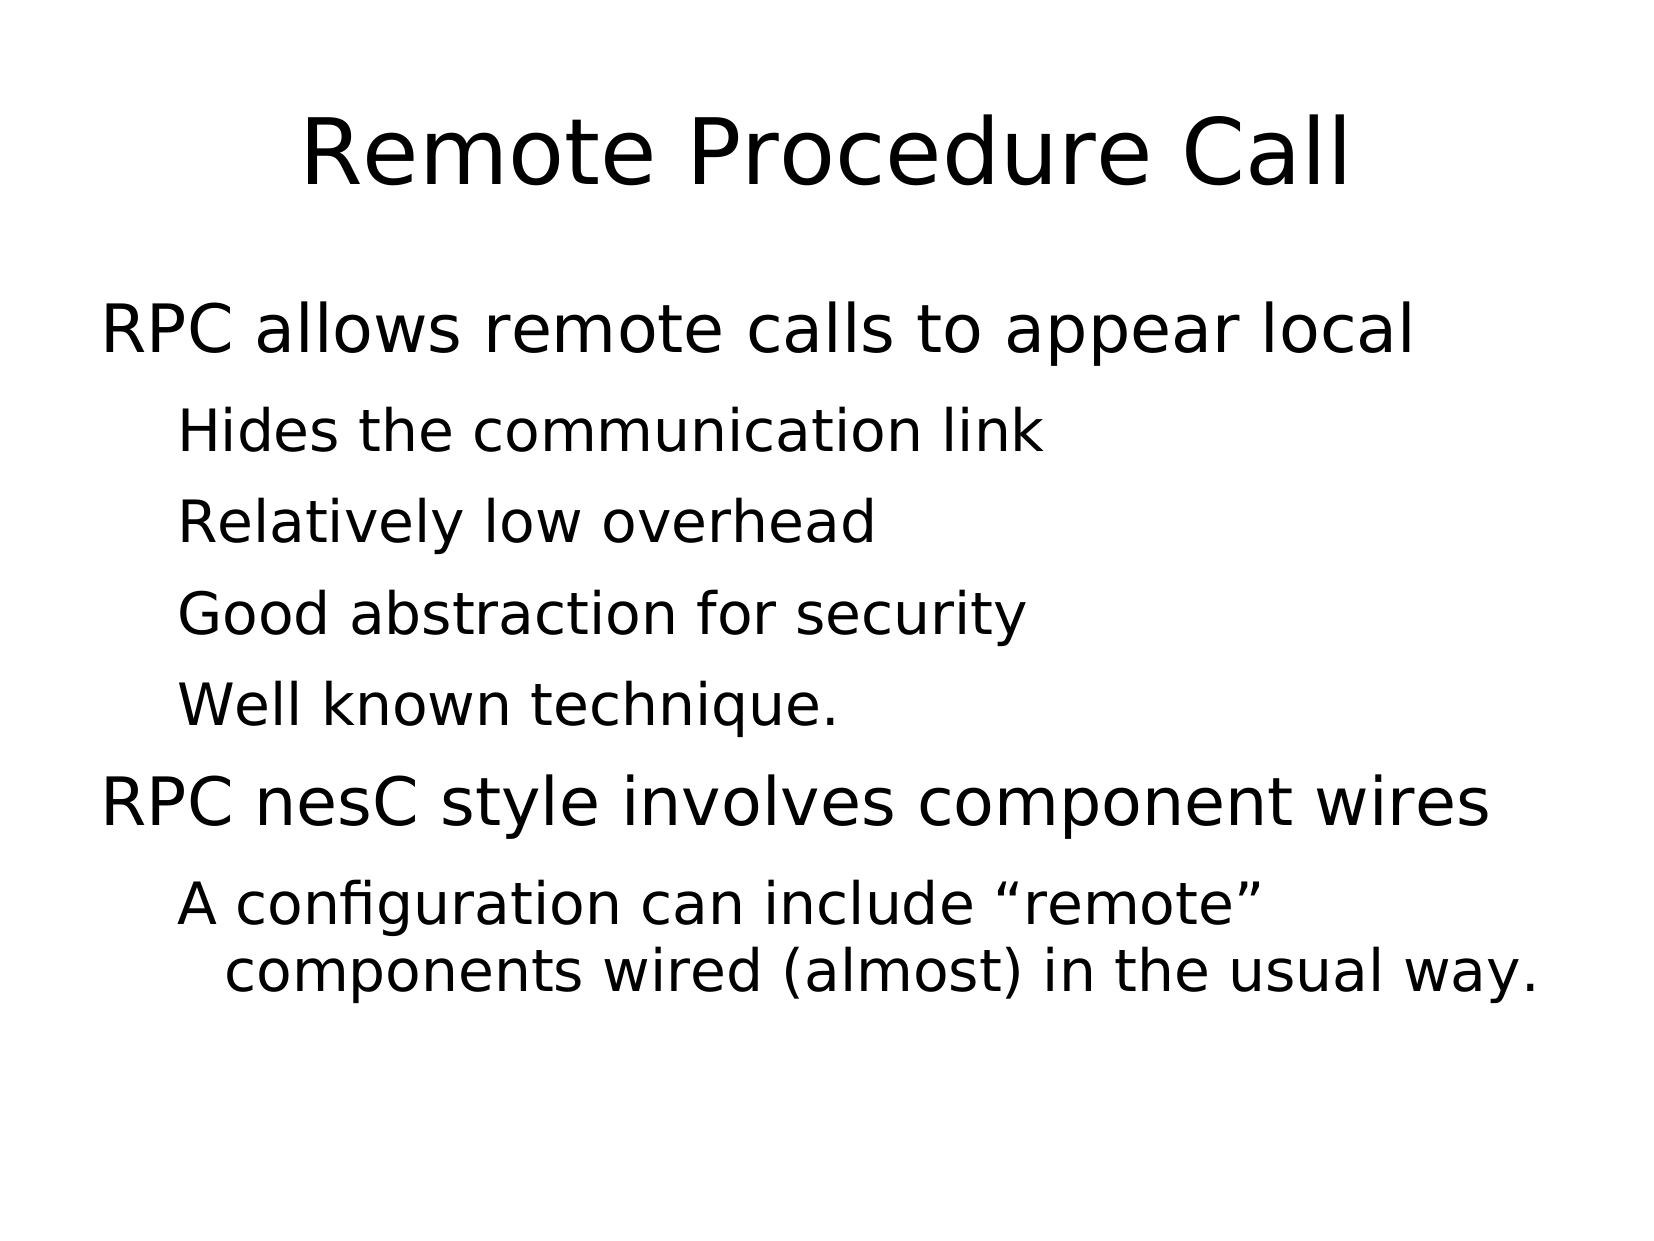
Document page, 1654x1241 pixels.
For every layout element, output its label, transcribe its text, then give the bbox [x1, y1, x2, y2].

title Remote Procedure Call [82, 56, 1571, 250]
list RPC allows remote calls to appear local Hides the communication link Relatively low overhead Good abstraction for security Well known technique. RPC nesC style involves component wires A configuration can include “remote” components wired (almost) in the usual way. [82, 290, 1571, 1094]
